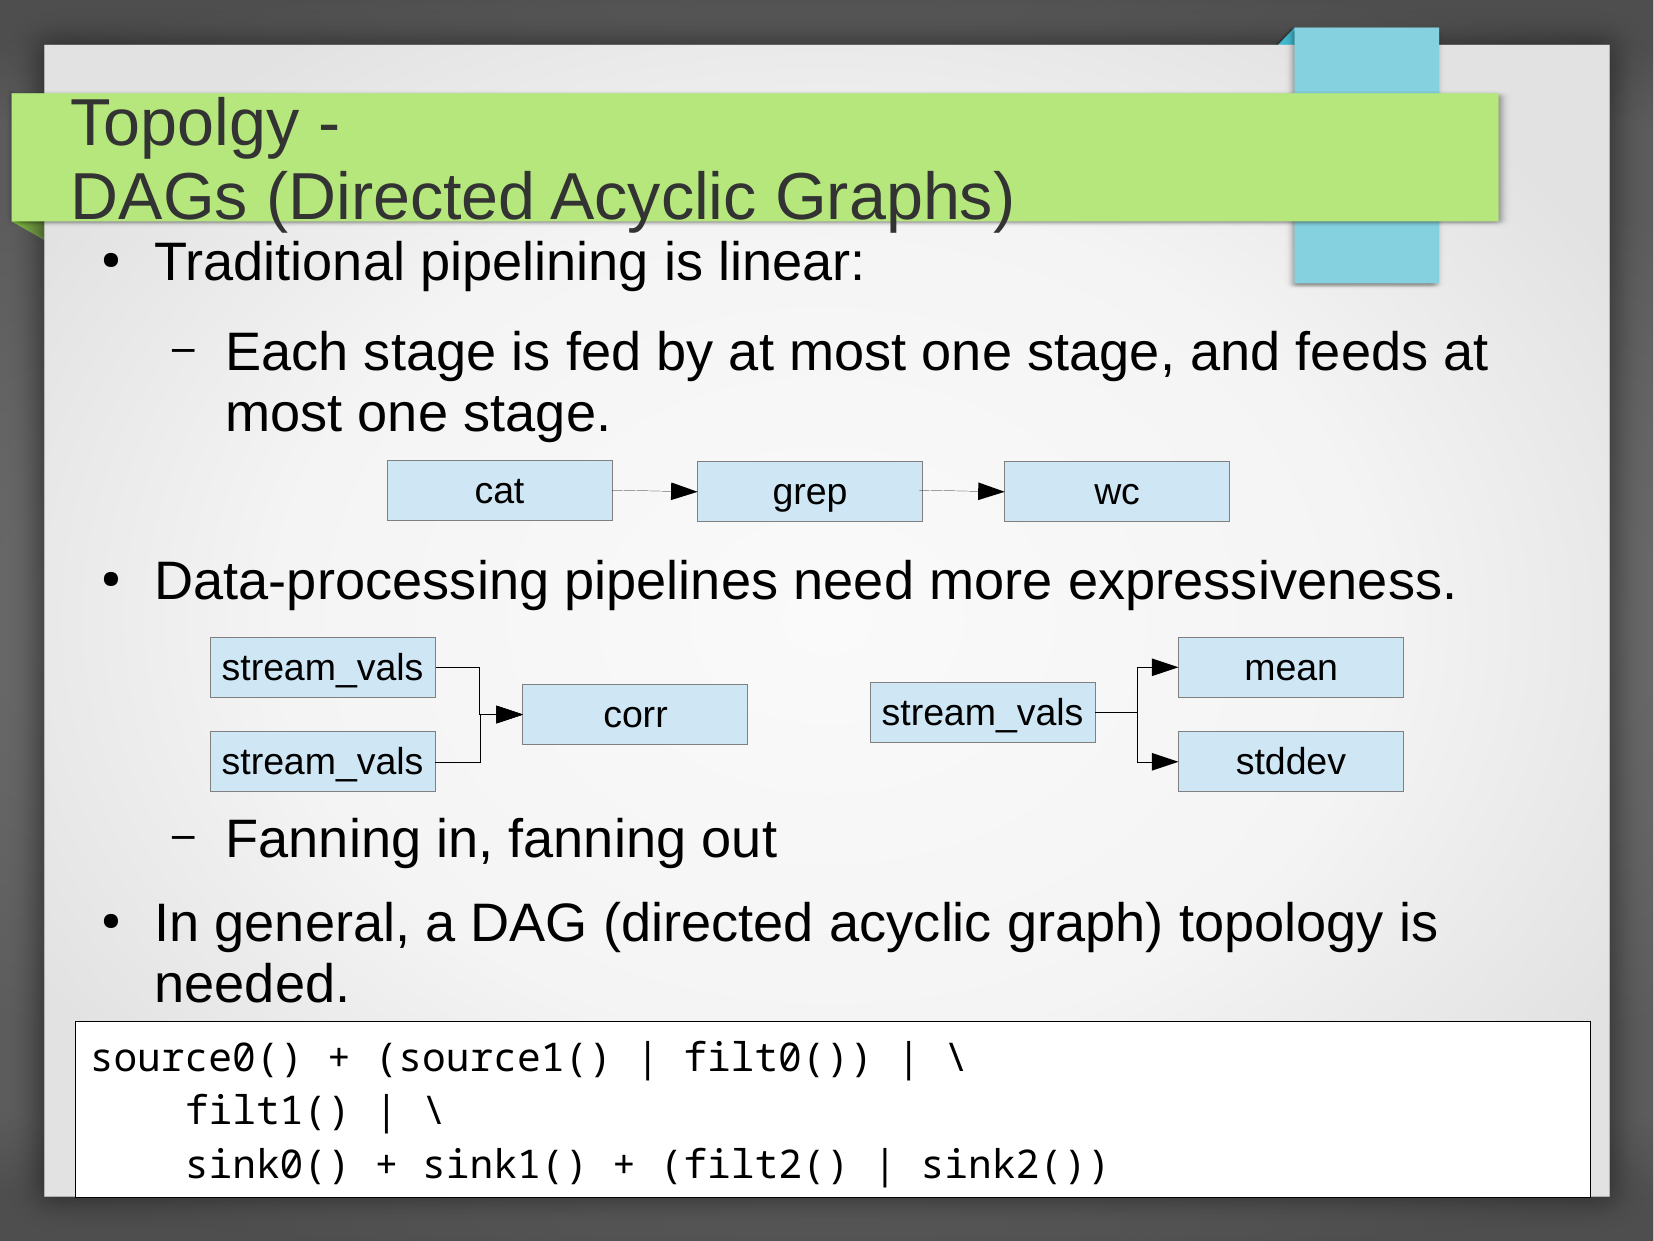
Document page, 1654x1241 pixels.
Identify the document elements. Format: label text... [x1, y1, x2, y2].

text_box mean [1178, 637, 1404, 698]
text_box cat [387, 460, 613, 521]
text_box wc [1004, 461, 1230, 522]
title Topolgy - DAGs (Directed Acyclic Graphs) [70, 85, 1229, 234]
text_box stream_vals [210, 731, 436, 792]
text_box corr [522, 684, 748, 745]
text_box stream_vals [870, 682, 1096, 743]
picture [0, 0, 1654, 1241]
list Traditional pipelining is linear: Each stage is fed by at most one stage, and feeds at most one stage. Data-processing pipelines need more expressiveness. Fanning in, fanning out In general, a DAG (directed acyclic graph) topology is needed. [83, 231, 1539, 1021]
text_box source0() + (source1() | filt0()) | \ filt1() | \ sink0() + sink1() + (filt2() | sink2()) [75, 1021, 1591, 1155]
text_box stddev [1178, 731, 1404, 792]
text_box grep [697, 461, 923, 522]
text_box stream_vals [210, 637, 436, 698]
